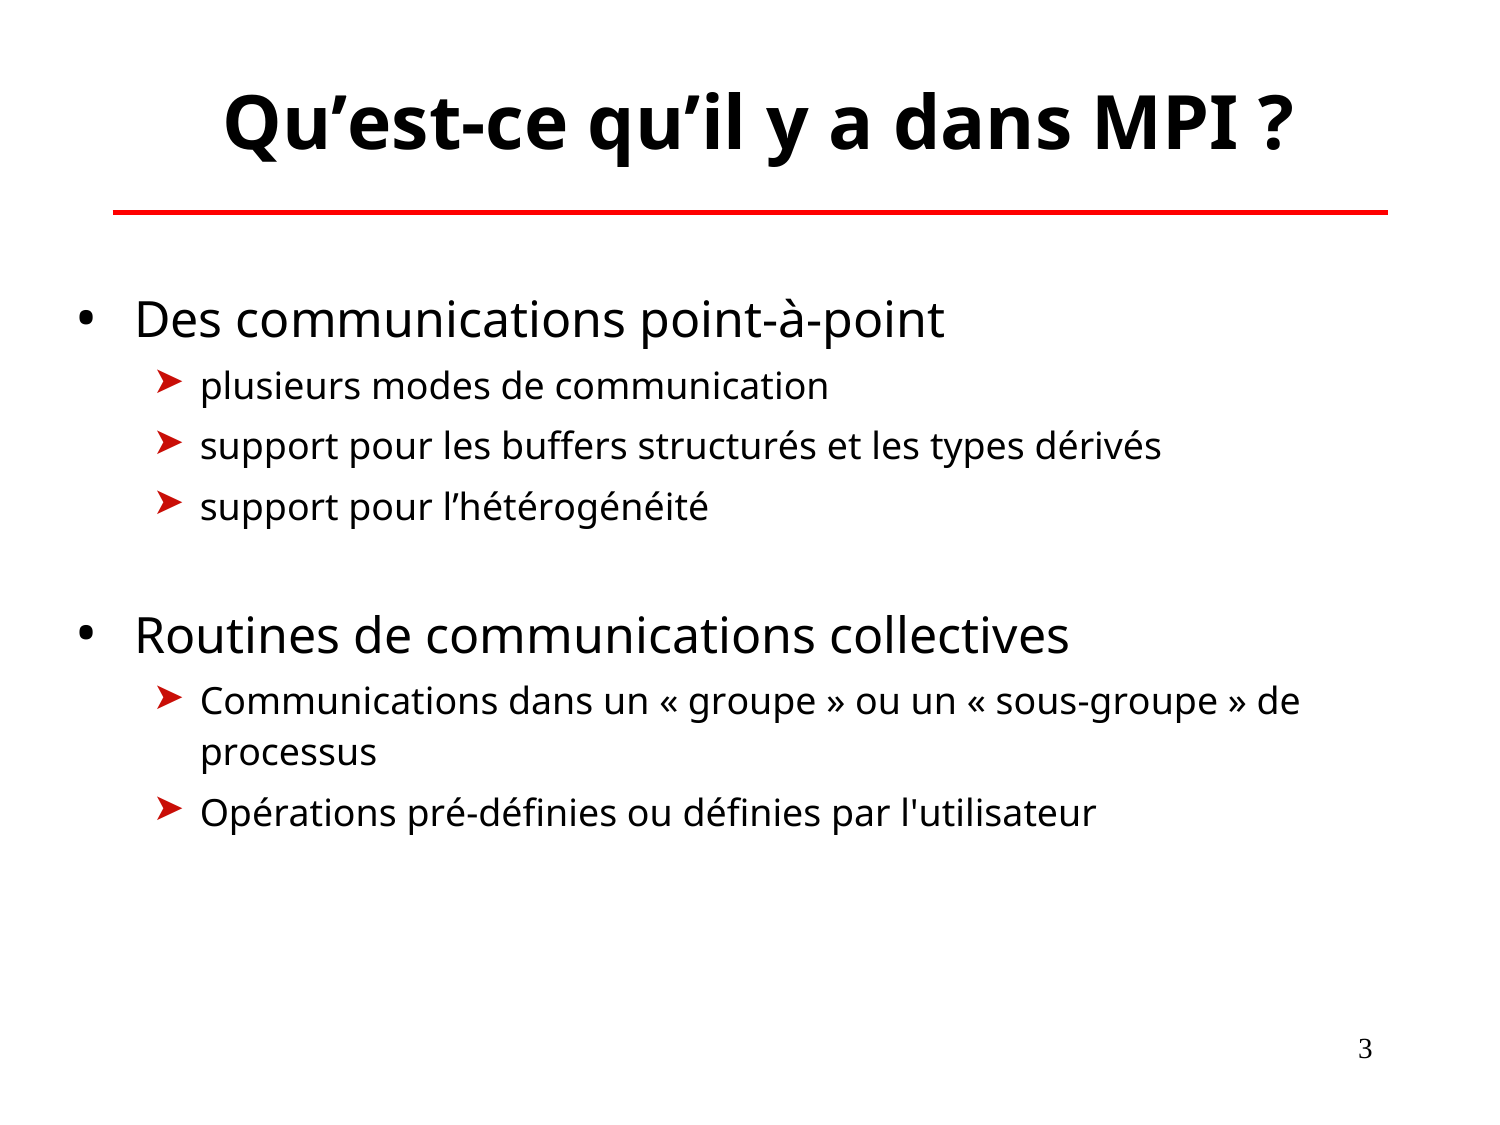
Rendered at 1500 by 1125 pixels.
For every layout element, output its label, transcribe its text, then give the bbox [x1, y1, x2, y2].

title Qu’est-ce qu’il y a dans MPI ? [206, 31, 1311, 219]
list Des communications point-à-point plusieurs modes de communication support pour les buffers structurés et les types dérivés support pour l’hétérogénéité Routines de communications collectives Communications dans un « groupe » ou un « sous-groupe » de processus Opérations pré-définies ou définies par l'utilisateur [63, 281, 1484, 1065]
